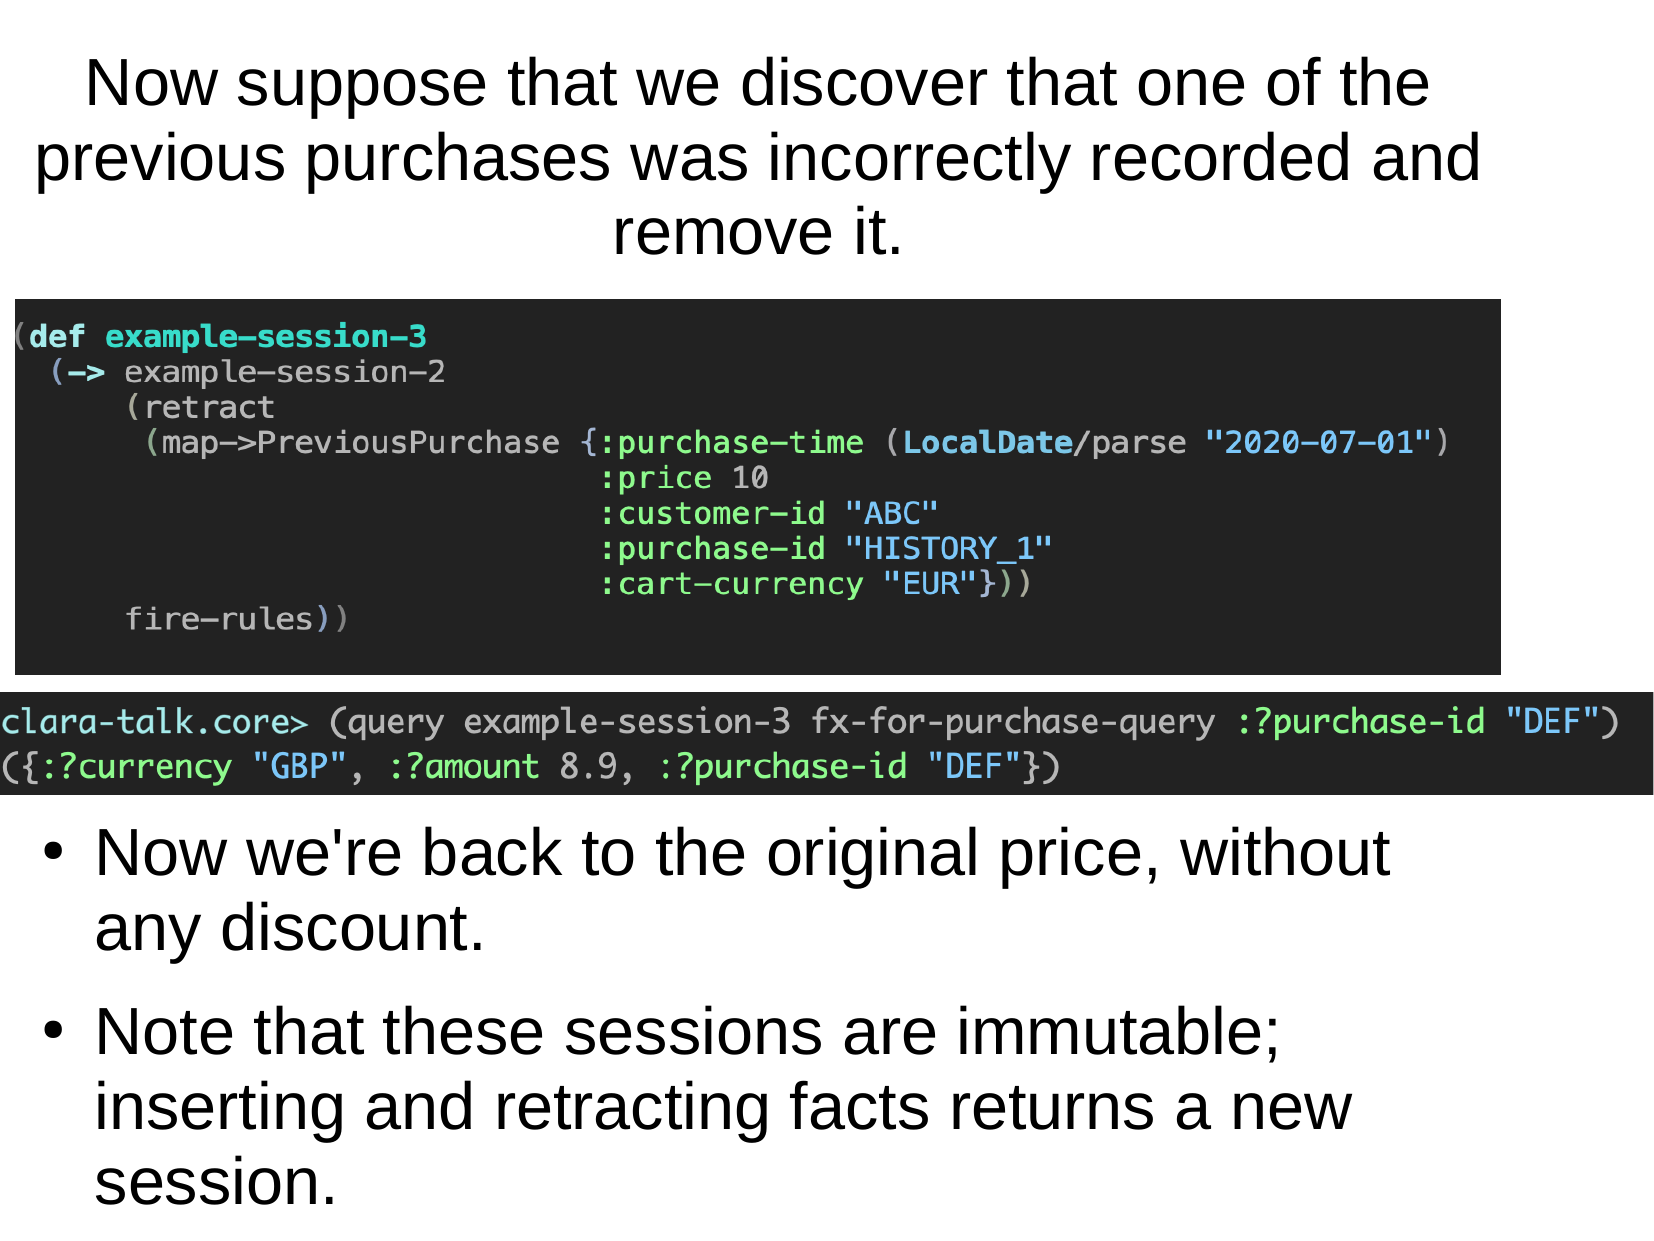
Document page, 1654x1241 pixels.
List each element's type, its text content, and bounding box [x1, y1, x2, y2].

picture [0, 692, 1654, 796]
picture [15, 299, 1501, 676]
list Now we're back to the original price, without any discount. Note that these sessions are immutable; inserting and retracting facts returns a new session. [23, 815, 1512, 1241]
title Now suppose that we discover that one of the previous purchases was incorrectly recorded and remove it. [15, 45, 1504, 269]
